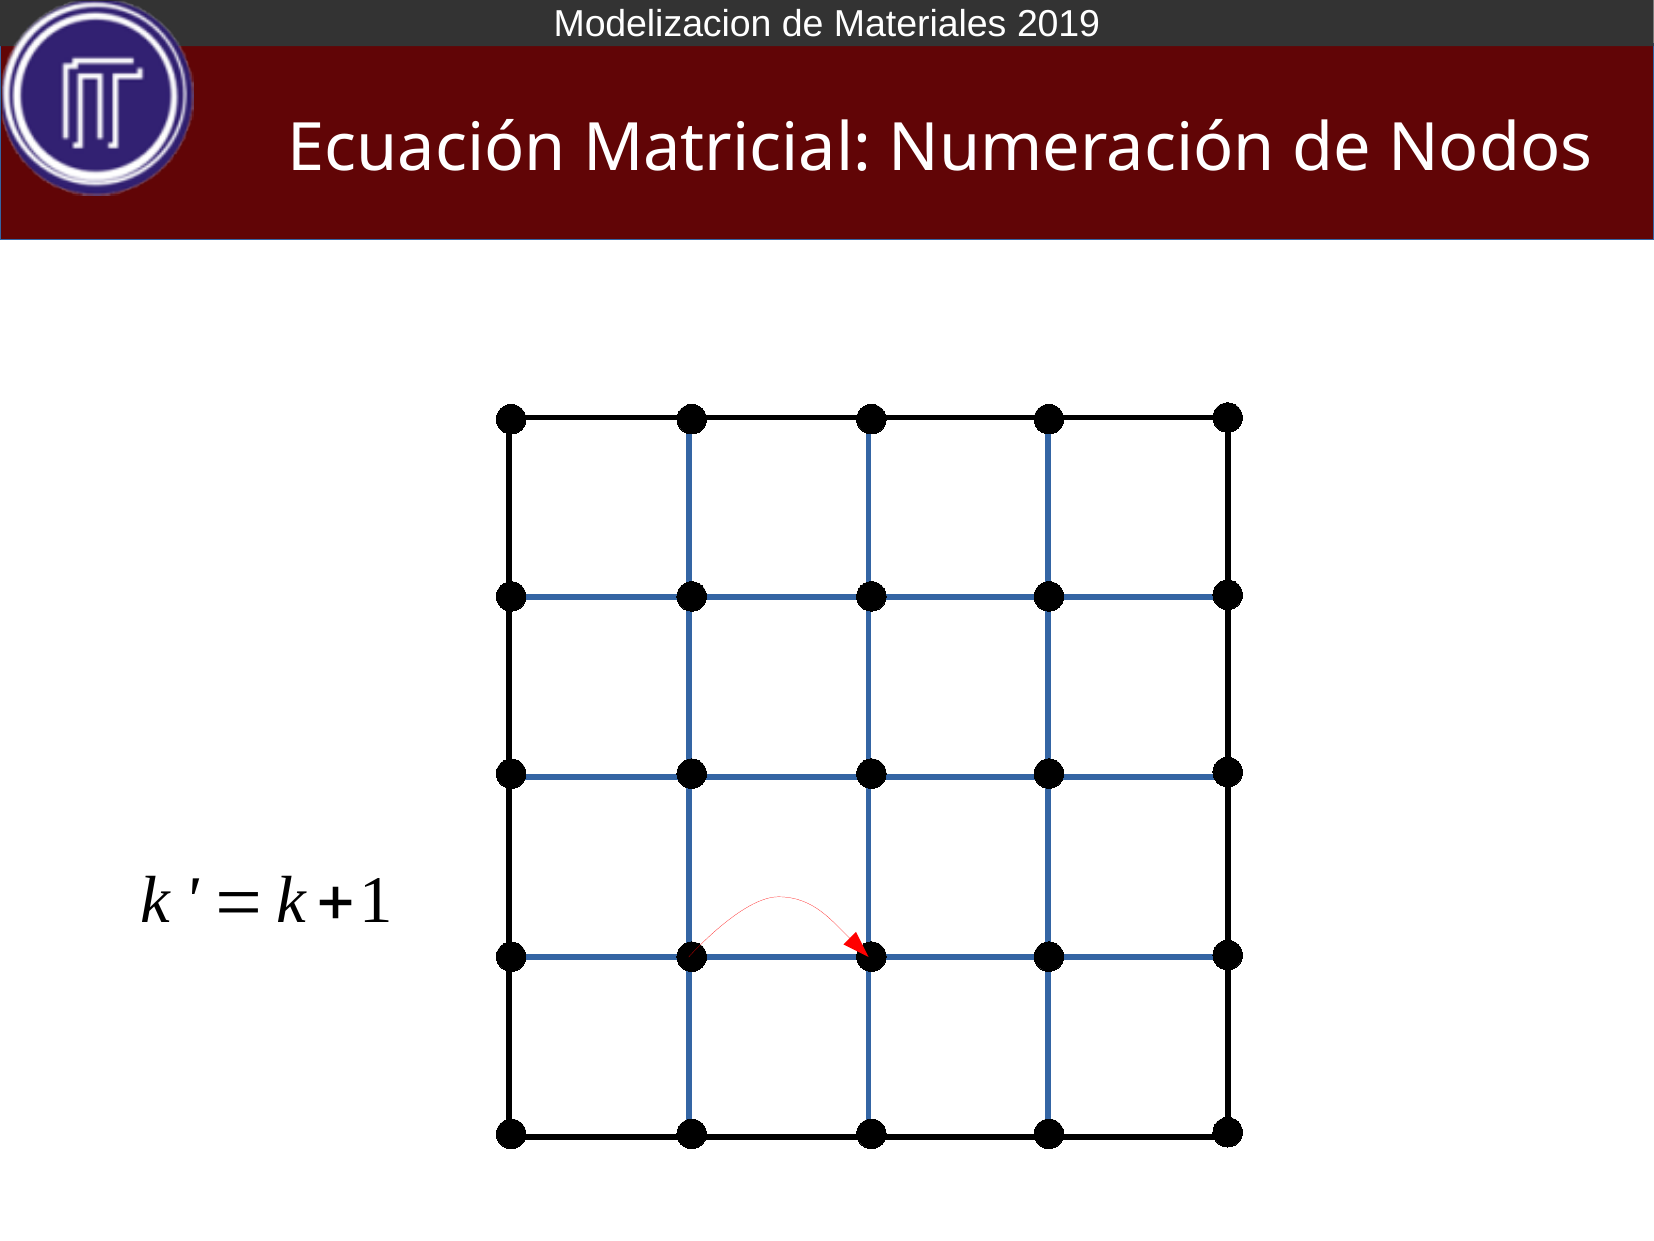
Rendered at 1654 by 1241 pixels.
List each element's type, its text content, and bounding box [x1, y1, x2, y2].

text_box [856, 941, 887, 972]
text_box [1212, 402, 1243, 433]
text_box [496, 758, 526, 789]
chart [132, 862, 399, 937]
text_box [1212, 757, 1243, 787]
text_box [496, 941, 526, 972]
text_box [856, 1119, 887, 1149]
text_box [1034, 581, 1064, 612]
text_box [676, 404, 707, 434]
text_box [496, 404, 526, 434]
text_box [676, 581, 707, 612]
text_box [1034, 404, 1064, 434]
title Ecuación Matricial: Numeración de Nodos [41, 50, 1654, 239]
text_box [856, 404, 887, 434]
text_box [1212, 1117, 1243, 1148]
text_box [856, 581, 887, 612]
text_box [676, 1119, 707, 1149]
text_box [676, 758, 707, 789]
text_box [1034, 1119, 1064, 1149]
text_box [1212, 940, 1243, 970]
text_box [676, 941, 707, 972]
text_box [856, 758, 887, 789]
text_box [496, 581, 526, 612]
text_box [1212, 579, 1243, 610]
picture [0, 0, 194, 196]
text_box [1034, 758, 1064, 789]
text_box [496, 1119, 526, 1149]
text_box [1034, 941, 1064, 972]
